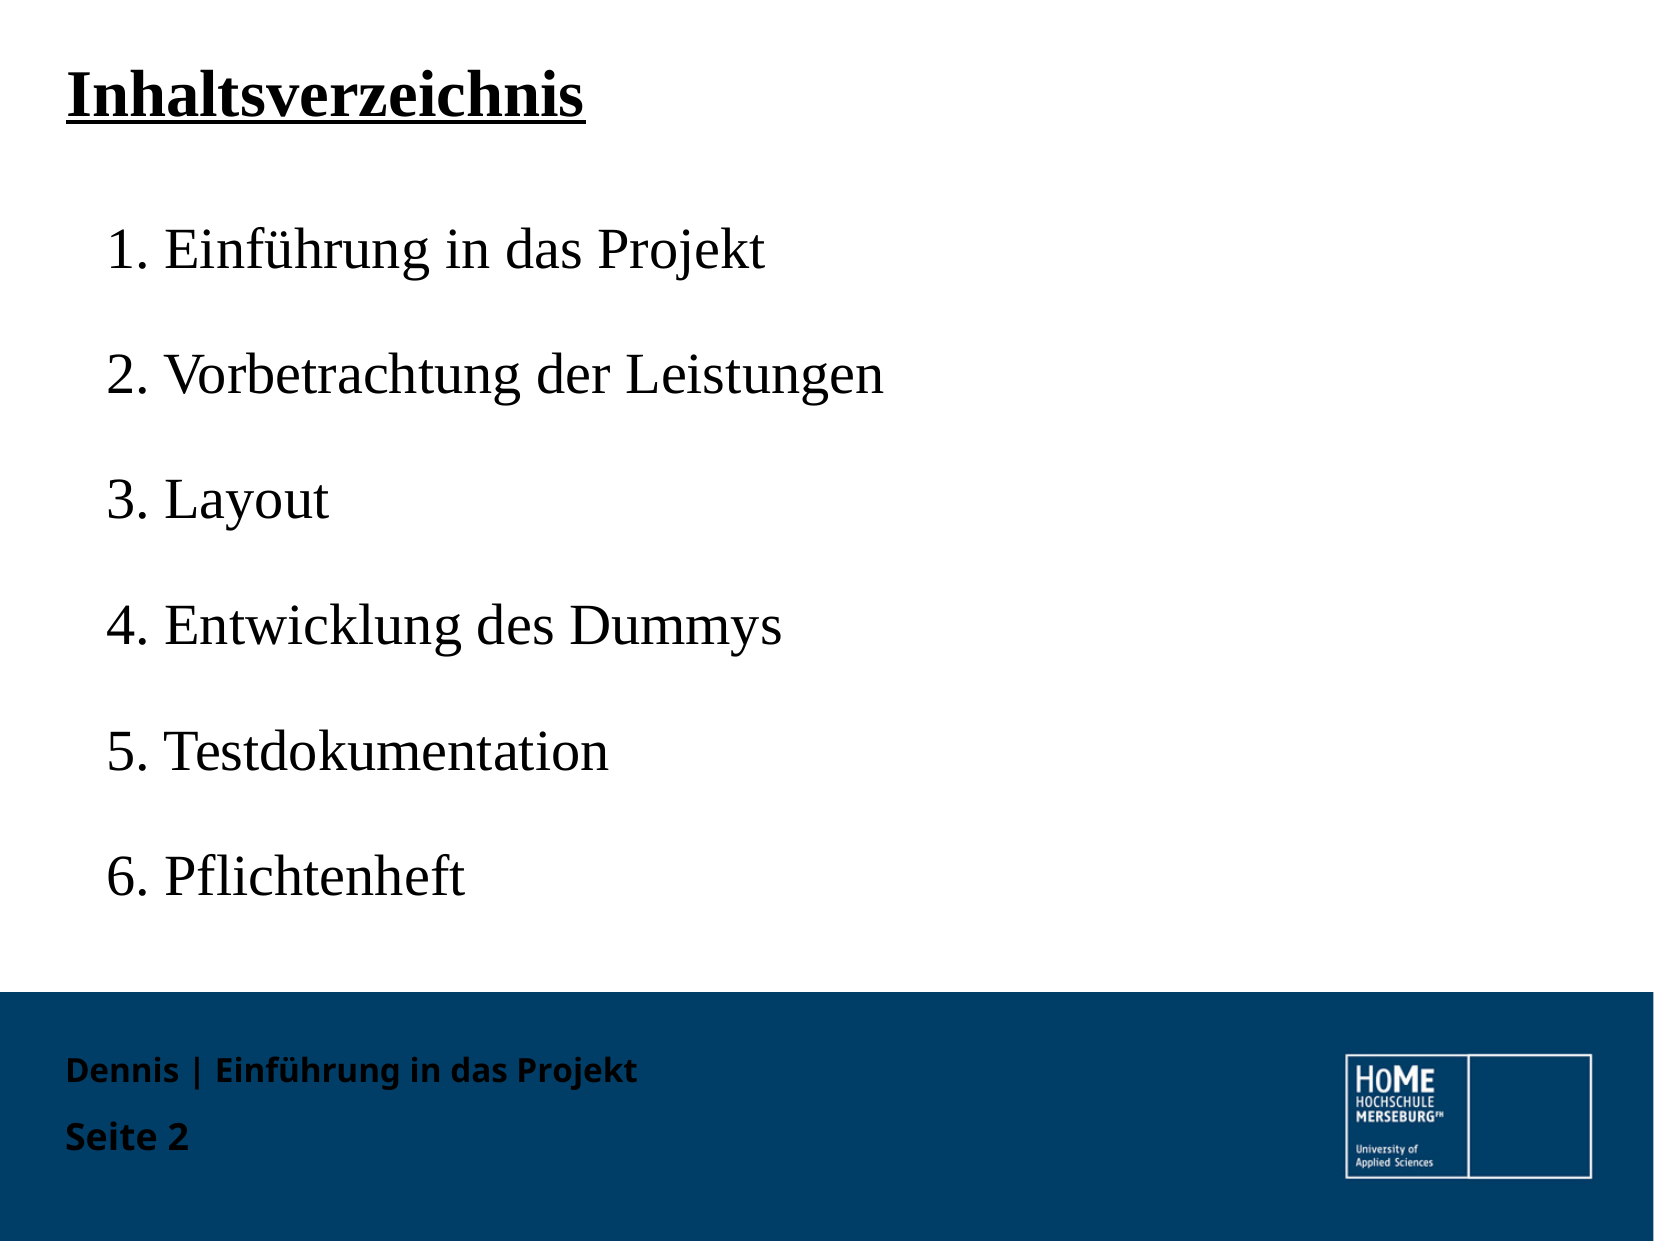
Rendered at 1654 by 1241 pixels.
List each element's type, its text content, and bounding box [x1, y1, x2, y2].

subtitle 1. Einführung in das Projekt 2. Vorbetrachtung der Leistungen 3. Layout 4. Entwicklung des Dummys 5. Testdokumentation 6. Pflichtenheft [106, 216, 1642, 862]
picture [0, 992, 1654, 1241]
title Inhaltsverzeichnis [51, 49, 1570, 139]
